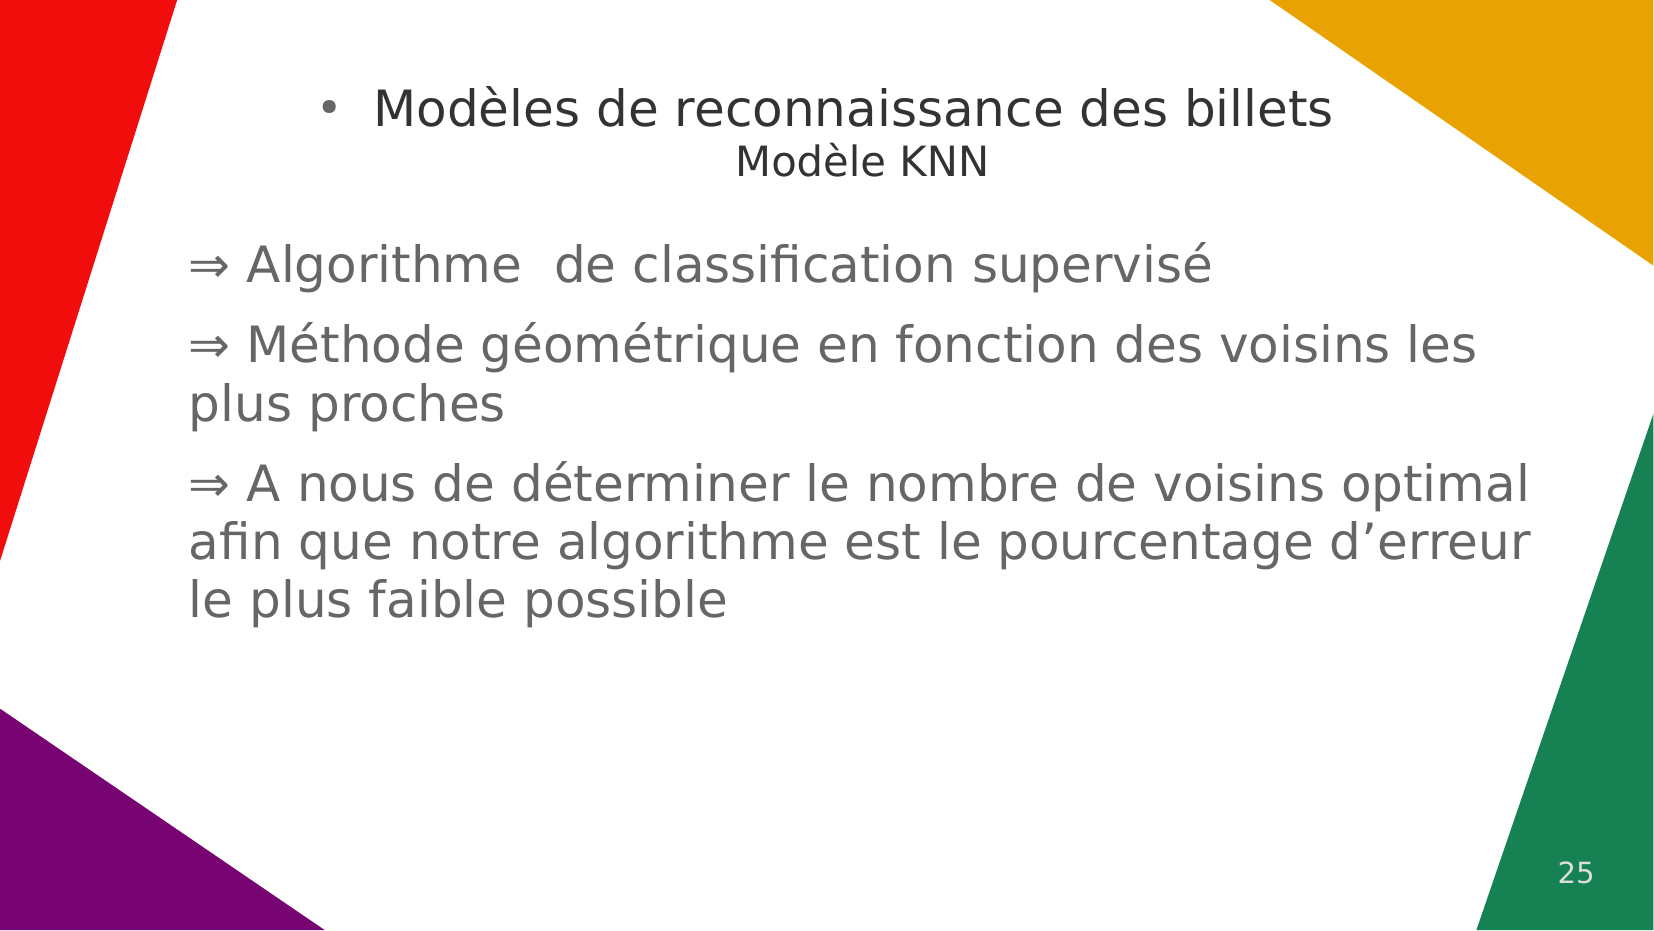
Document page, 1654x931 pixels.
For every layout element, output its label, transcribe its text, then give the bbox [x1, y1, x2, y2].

list ⇒ Algorithme de classification supervisé ⇒ Méthode géométrique en fonction des voisins les plus proches ⇒ A nous de déterminer le nombre de voisins optimal afin que notre algorithme est le pourcentage d’erreur le plus faible possible [118, 236, 1536, 827]
title Modèles de reconnaissance des billets Modèle KNN [118, 59, 1536, 207]
